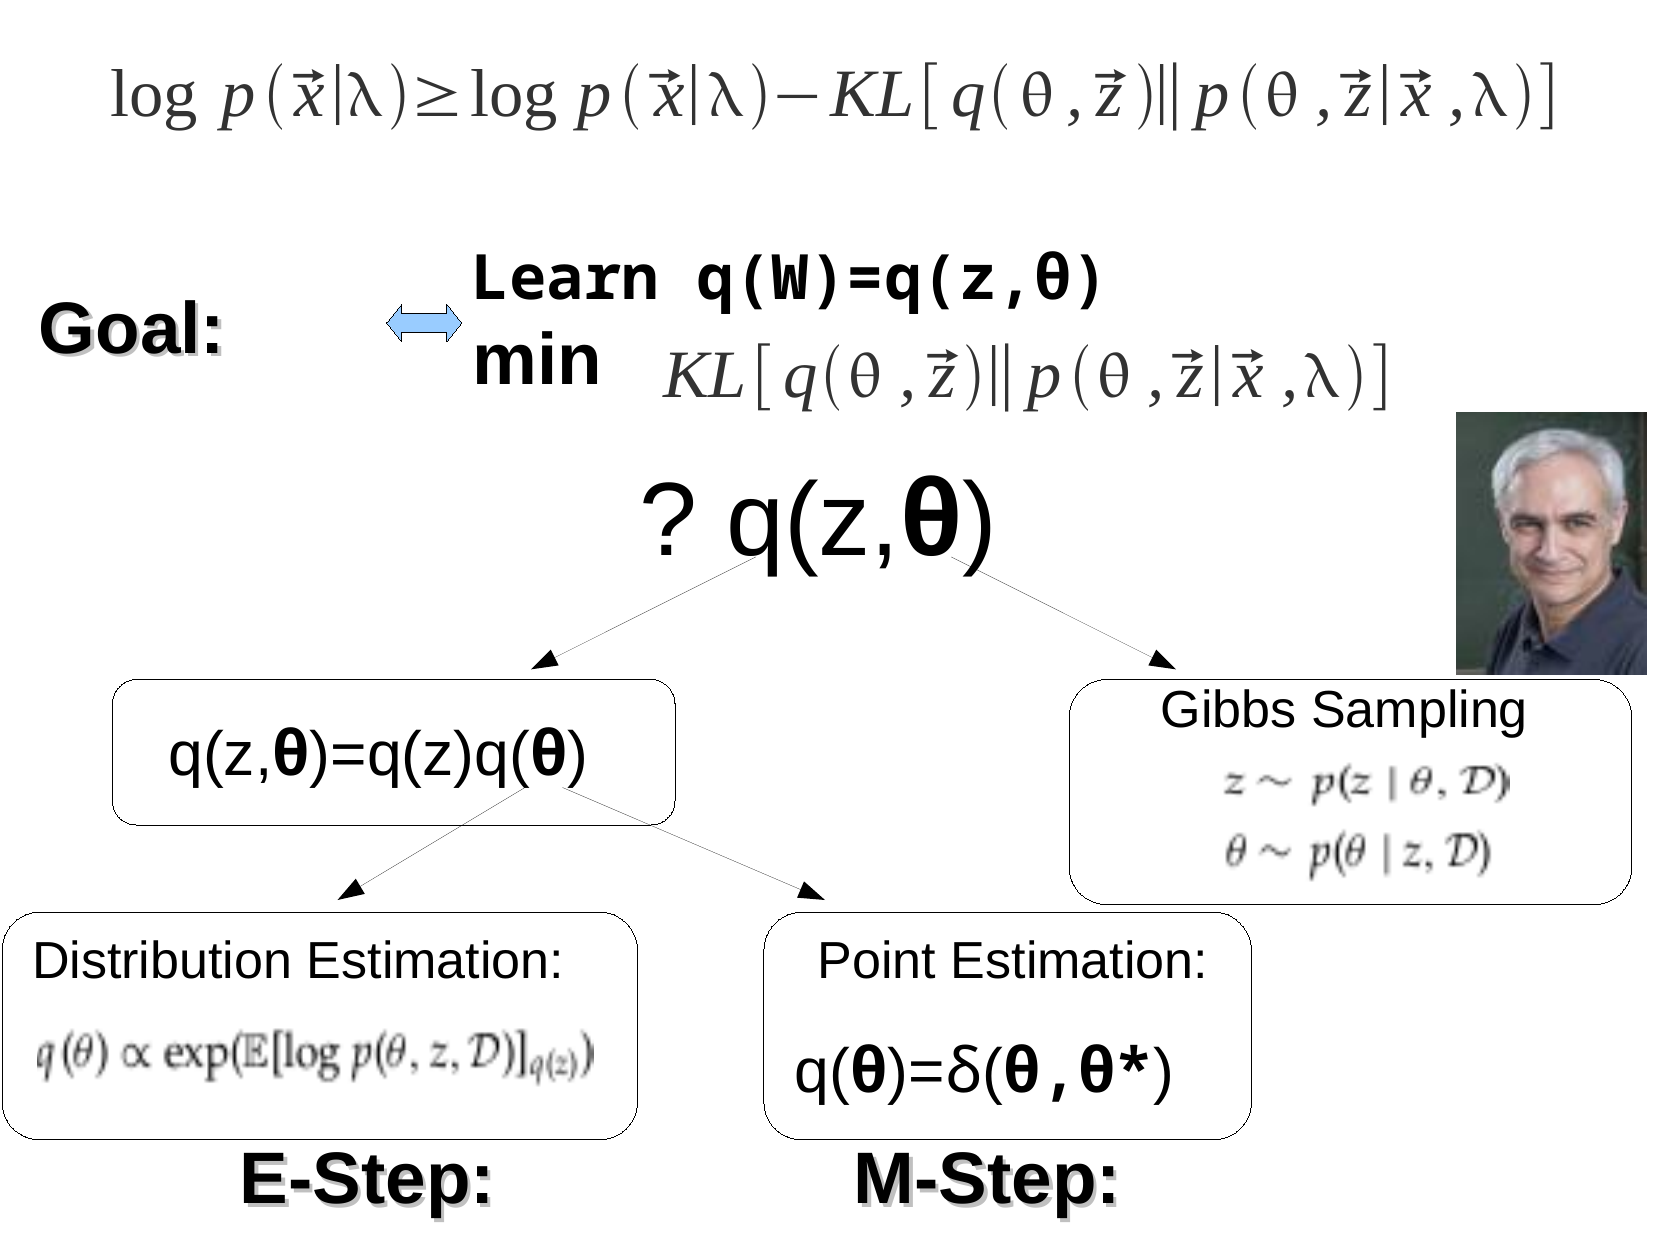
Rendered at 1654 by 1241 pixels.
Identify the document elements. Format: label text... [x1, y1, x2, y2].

text_box [386, 304, 462, 342]
text_box [2, 912, 638, 1140]
text_box E-Step: [225, 1130, 526, 1240]
text_box Point Estimation: [802, 923, 1291, 1004]
text_box [1069, 679, 1632, 905]
text_box M-Step: [839, 1130, 1140, 1240]
text_box Learn q(W)=q(z,θ) [419, 225, 1654, 315]
text_box min [457, 315, 646, 421]
text_box Goal: [24, 279, 250, 389]
text_box ? q(z,θ) [624, 436, 1225, 581]
picture [1456, 412, 1647, 676]
picture [1205, 753, 1510, 889]
text_box Distribution Estimation: [17, 923, 601, 1004]
text_box q(θ)=δ(θ,θ*) [780, 1018, 1238, 1112]
text_box [763, 912, 1252, 1140]
text_box [112, 679, 676, 826]
text_box q(z,θ)=q(z)q(θ) [153, 701, 642, 795]
chart [92, 57, 1575, 136]
picture [37, 1016, 594, 1098]
chart [641, 338, 1407, 417]
text_box Gibbs Sampling [1145, 673, 1544, 753]
text_box [463, 795, 649, 826]
